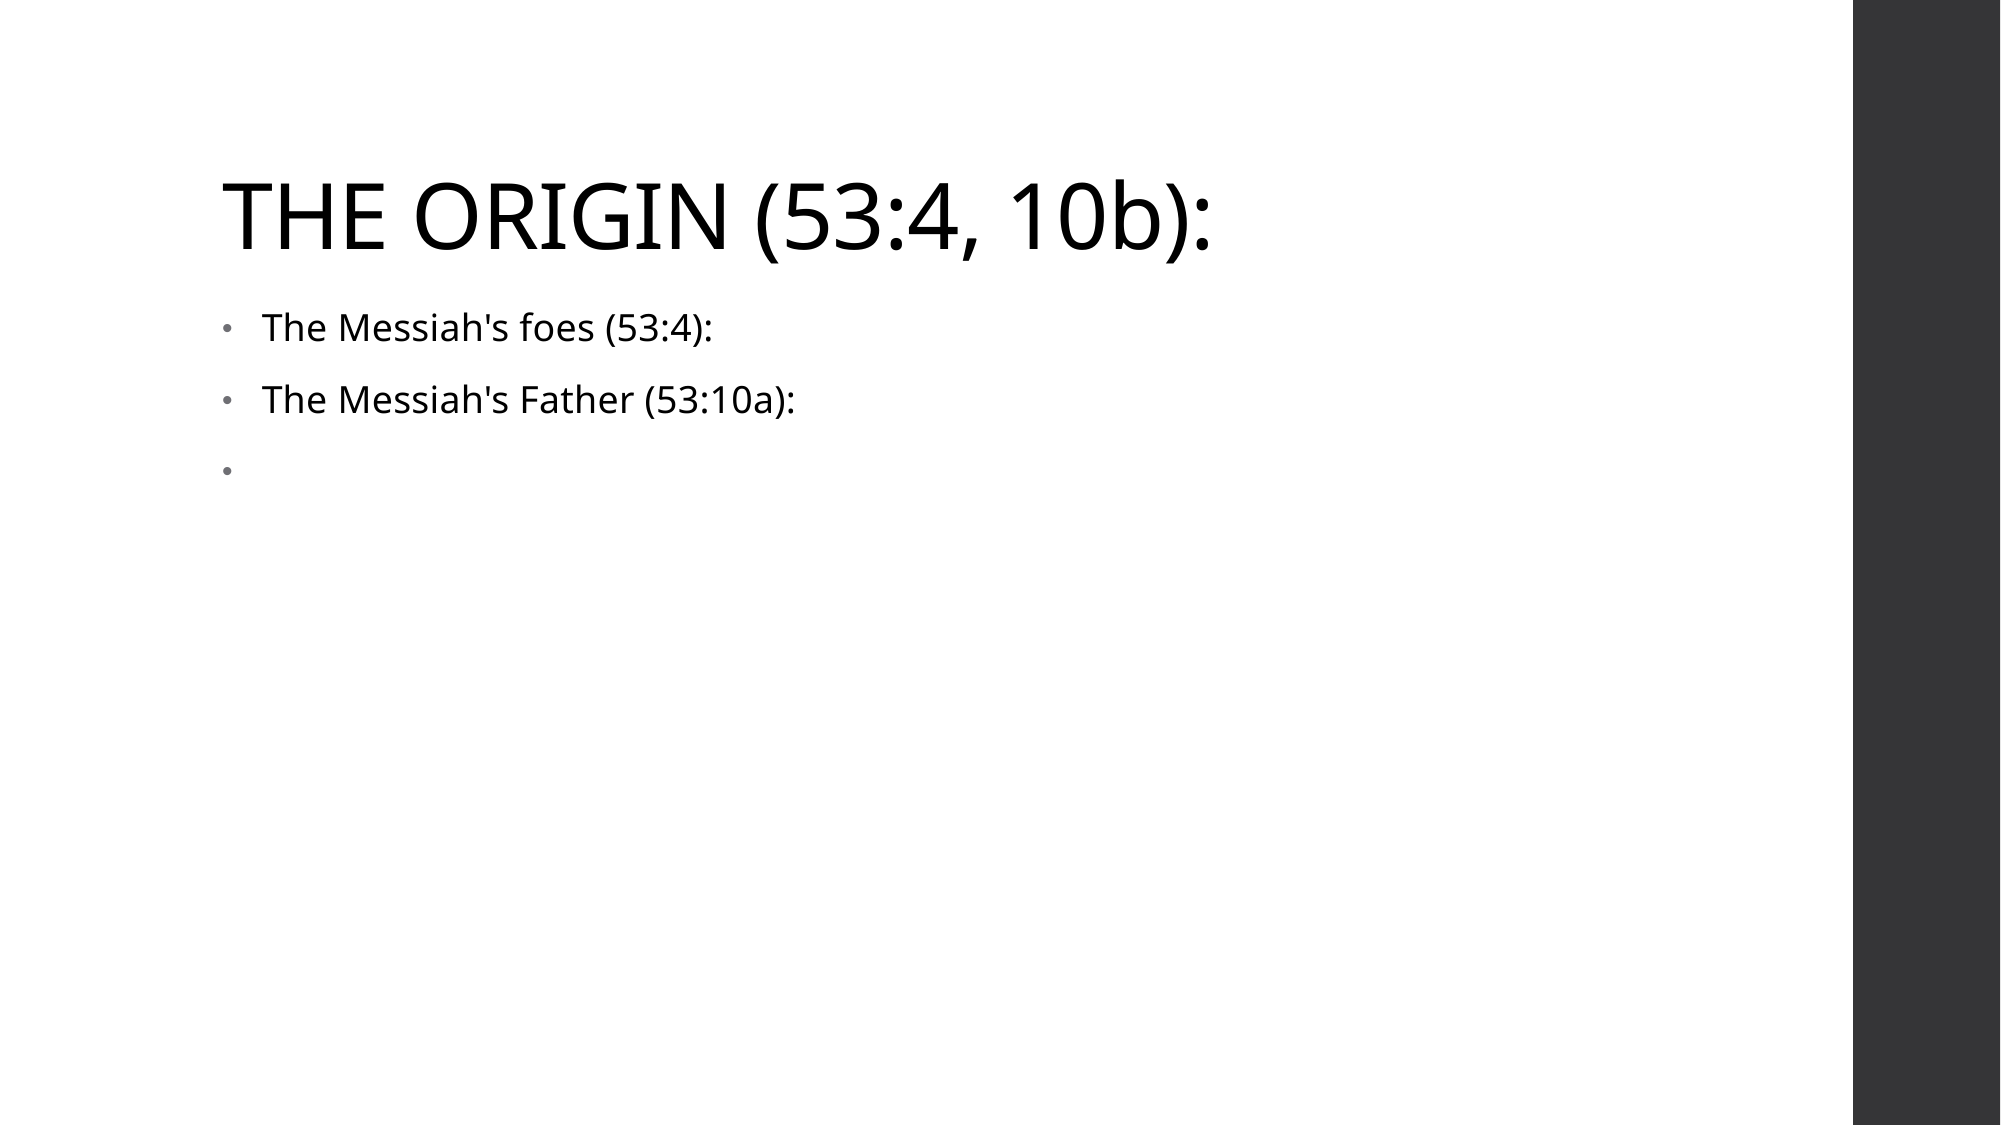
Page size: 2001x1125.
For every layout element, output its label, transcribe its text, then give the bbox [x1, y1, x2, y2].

title THE ORIGIN (53:4, 10b): [206, 60, 1797, 278]
list The Messiah's foes (53:4): The Messiah's Father (53:10a): [206, 299, 1617, 1014]
